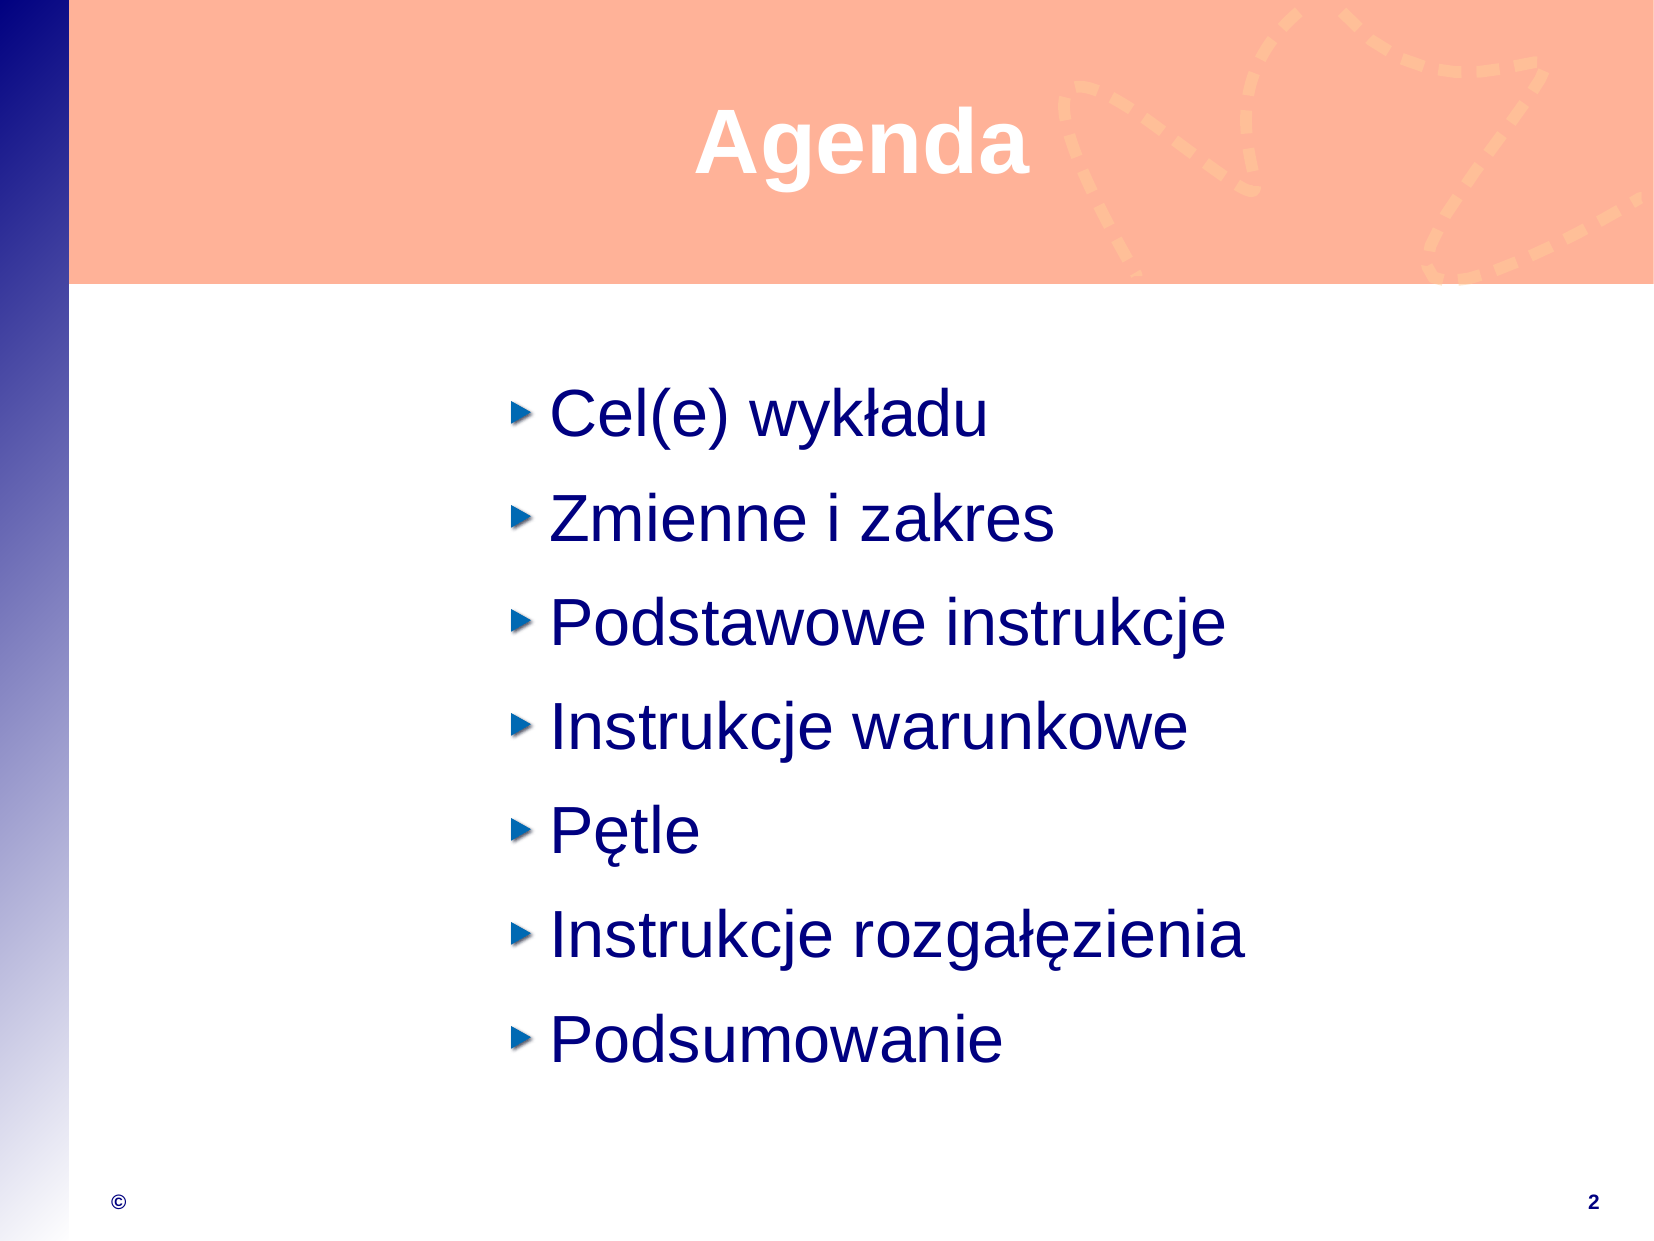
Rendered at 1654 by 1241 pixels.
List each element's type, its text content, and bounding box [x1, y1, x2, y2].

list Cel(e) wykładu Zmienne i zakres Podstawowe instrukcje Instrukcje warunkowe Pętle Instrukcje rozgałęzienia Podsumowanie [478, 376, 1246, 1077]
title Agenda [70, 37, 1654, 246]
